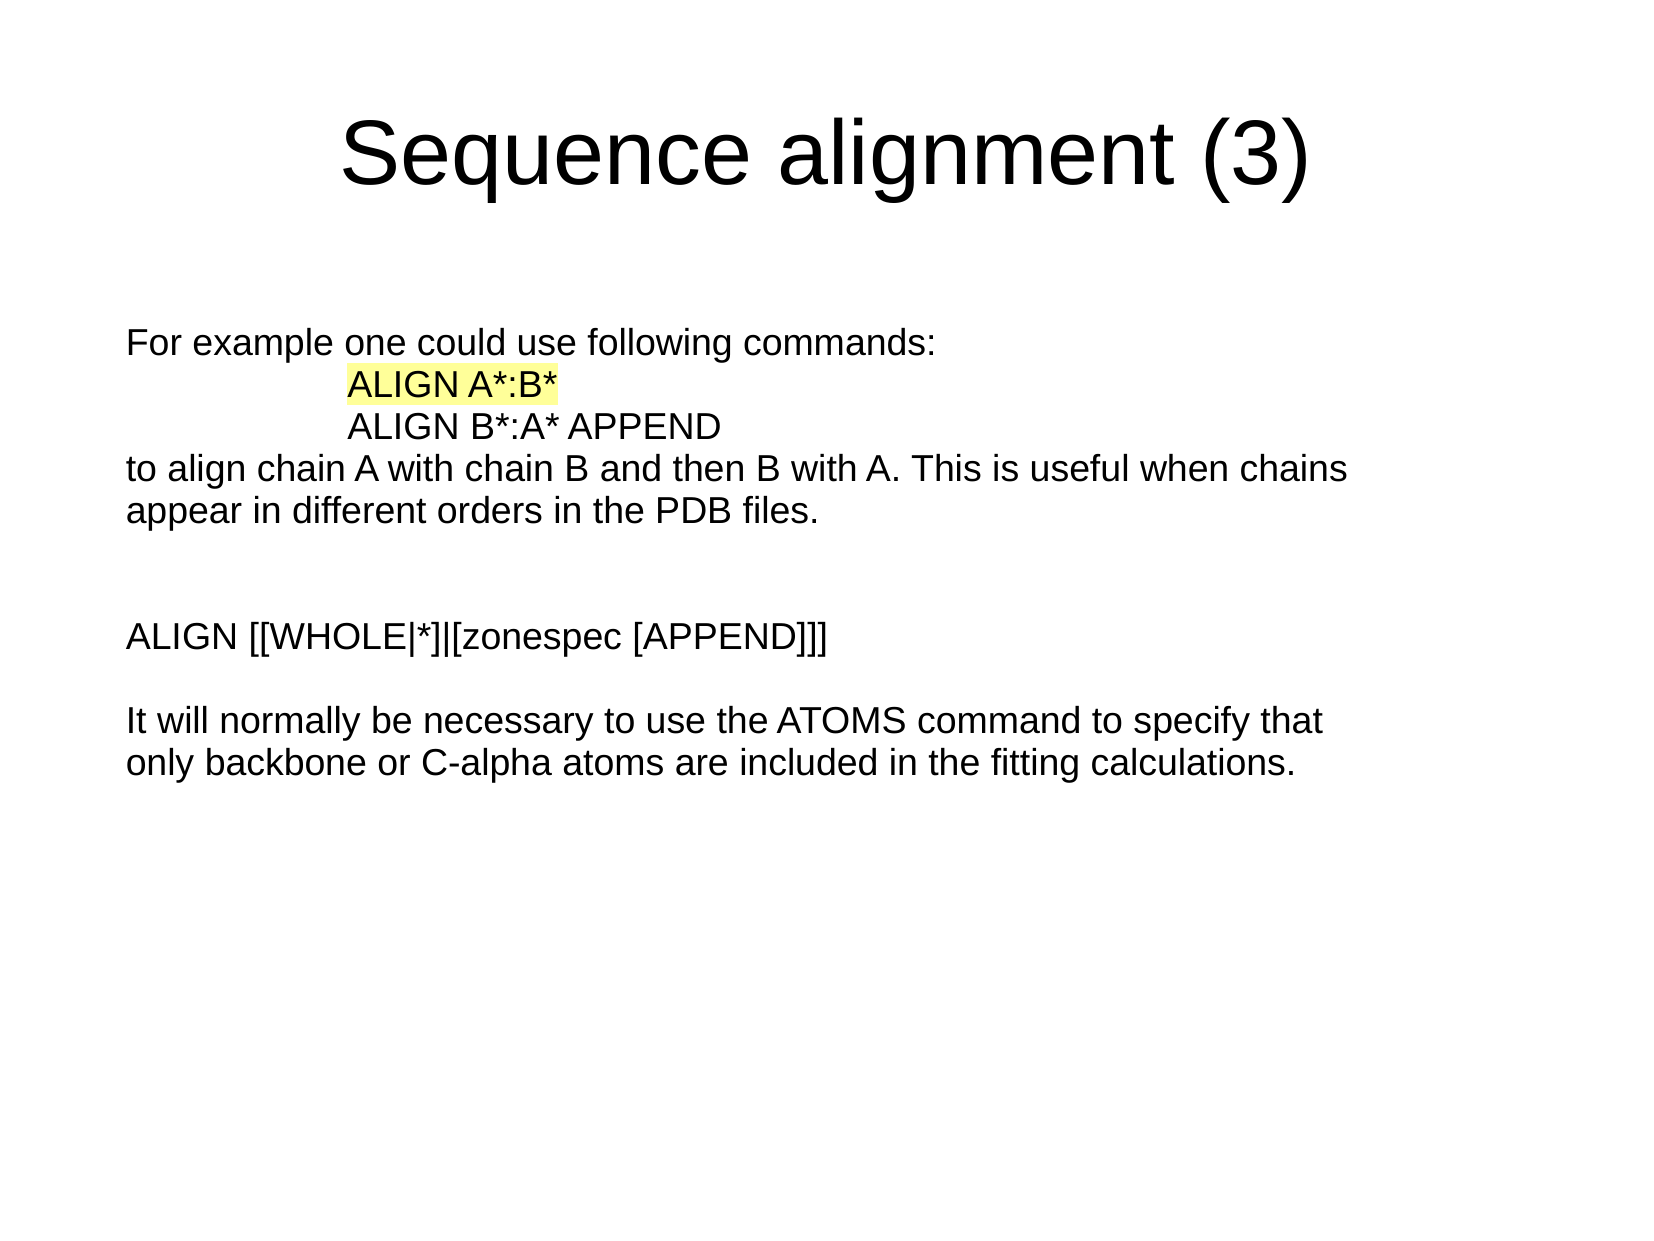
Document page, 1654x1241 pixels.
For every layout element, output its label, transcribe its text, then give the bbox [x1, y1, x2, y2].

text_box For example one could use following commands: ALIGN A*:B* ALIGN B*:A* APPEND to align chain A with chain B and then B with A. This is useful when chains appear in different orders in the PDB files. ALIGN [[WHOLE|*]|[zonespec [APPEND]]] It will normally be necessary to use the ATOMS command to specify that only backbone or C-alpha atoms are included in the fitting calculations. [111, 313, 1571, 791]
title Sequence alignment (3) [82, 49, 1571, 257]
